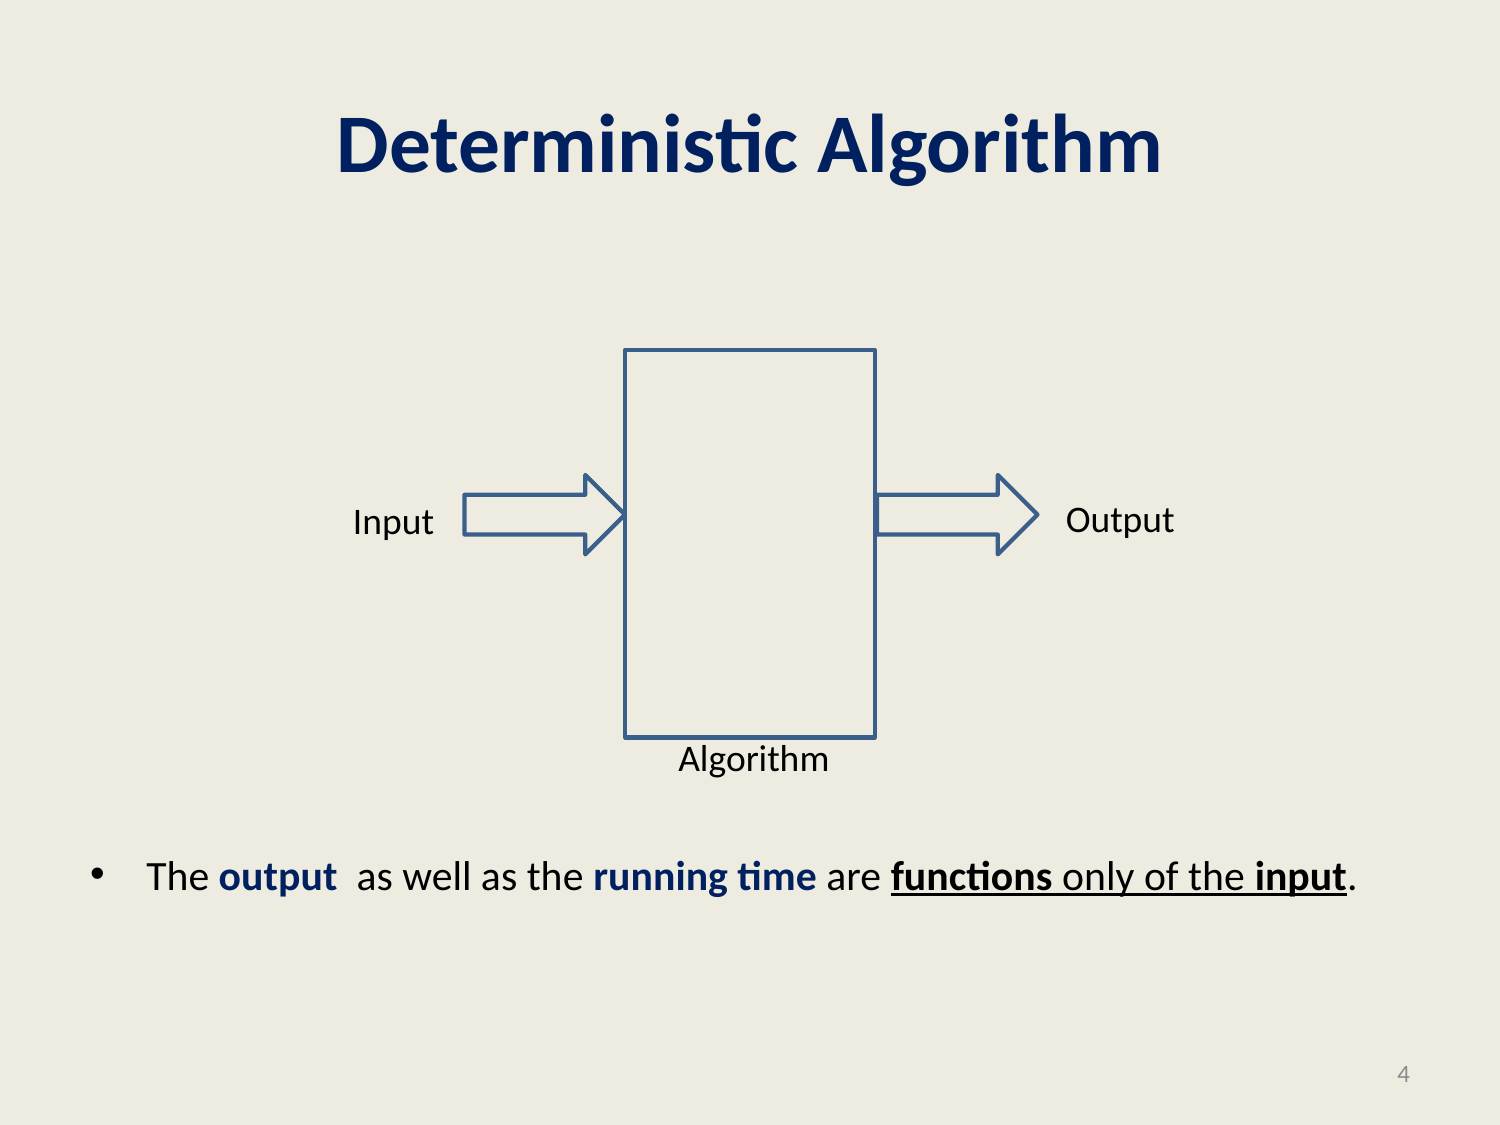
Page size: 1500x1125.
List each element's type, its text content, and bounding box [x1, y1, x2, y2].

text_box Algorithm [663, 726, 845, 787]
slide_number <number> [1074, 1042, 1425, 1103]
text_box Output [1051, 487, 1190, 548]
text_box Input [338, 489, 450, 550]
list The output as well as the running time are functions only of the input. [75, 262, 1425, 1005]
title Deterministic Algorithm [75, 45, 1425, 233]
